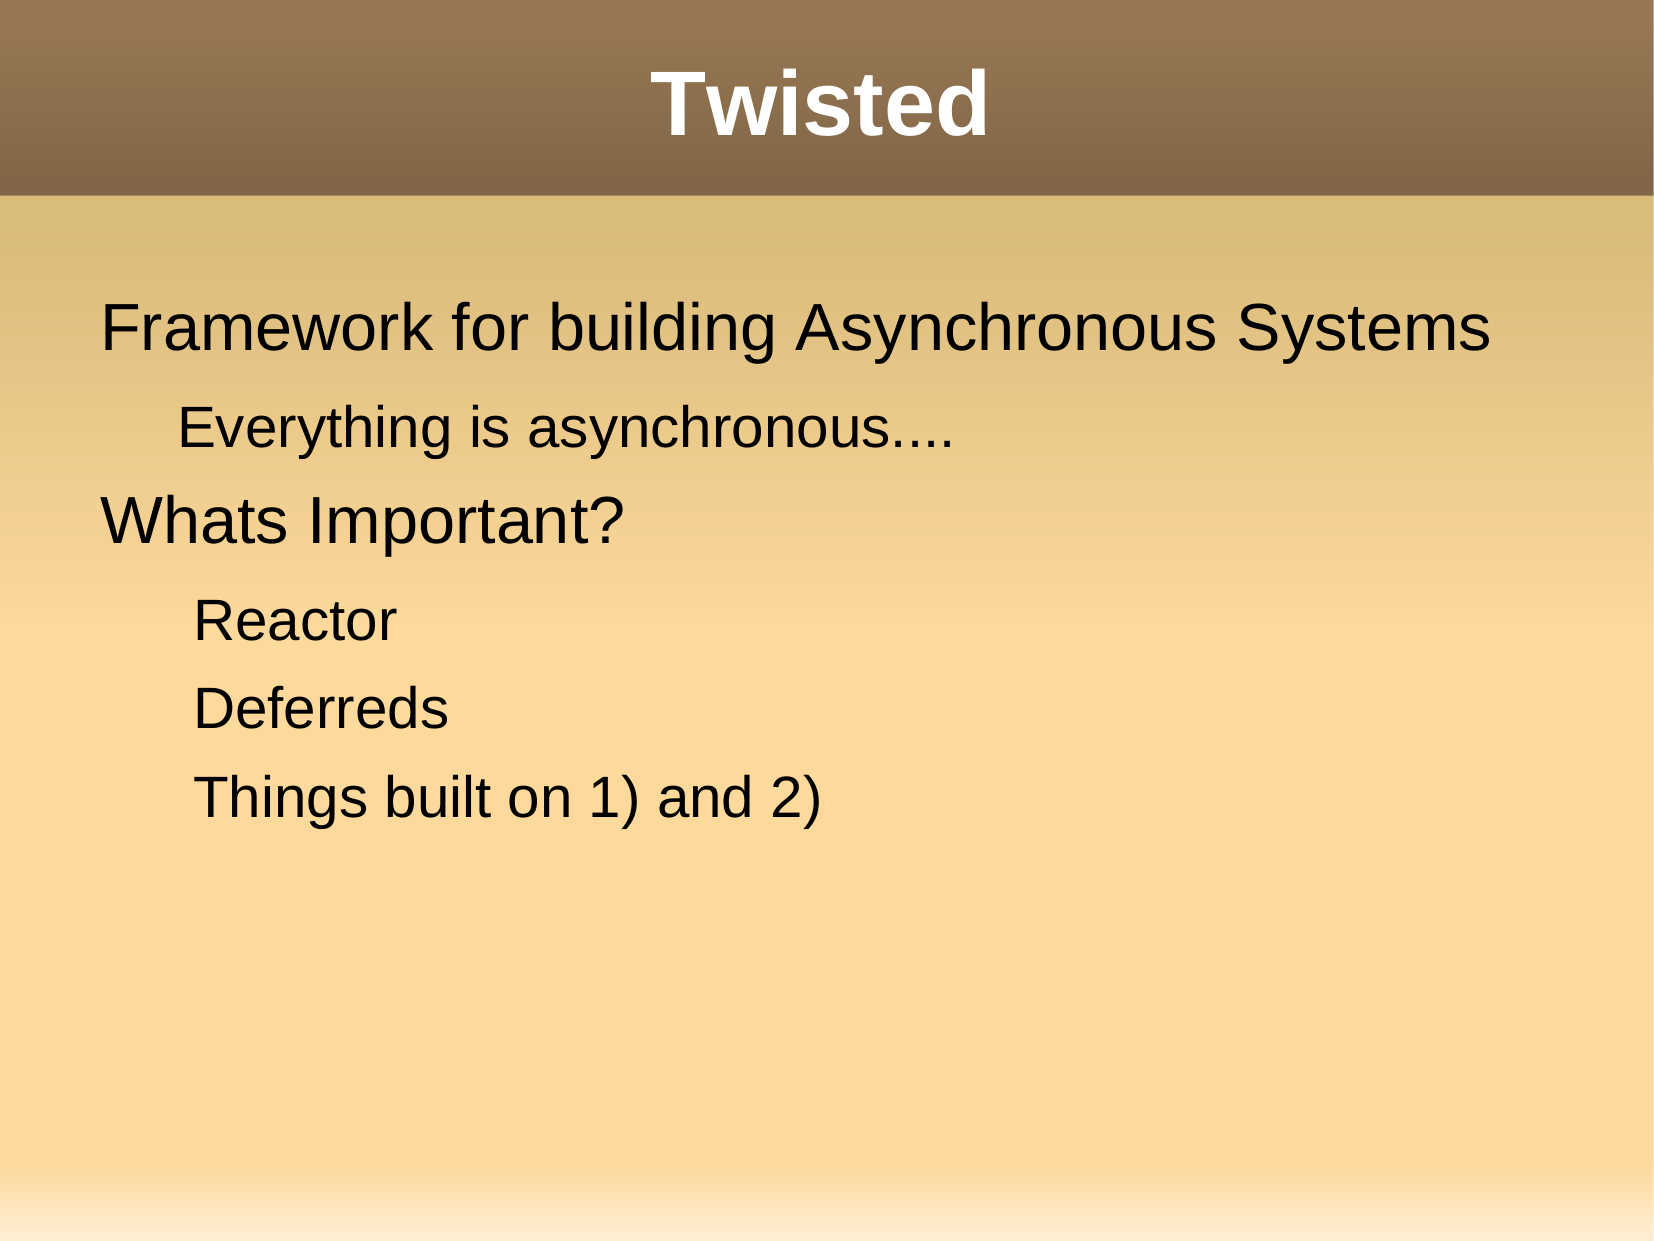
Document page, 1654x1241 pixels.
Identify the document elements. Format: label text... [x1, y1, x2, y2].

picture [0, 0, 1654, 1241]
list Framework for building Asynchronous Systems Everything is asynchronous.... Whats Important? Reactor Deferreds Things built on 1) and 2) [82, 290, 1571, 1109]
title Twisted [76, 0, 1565, 208]
